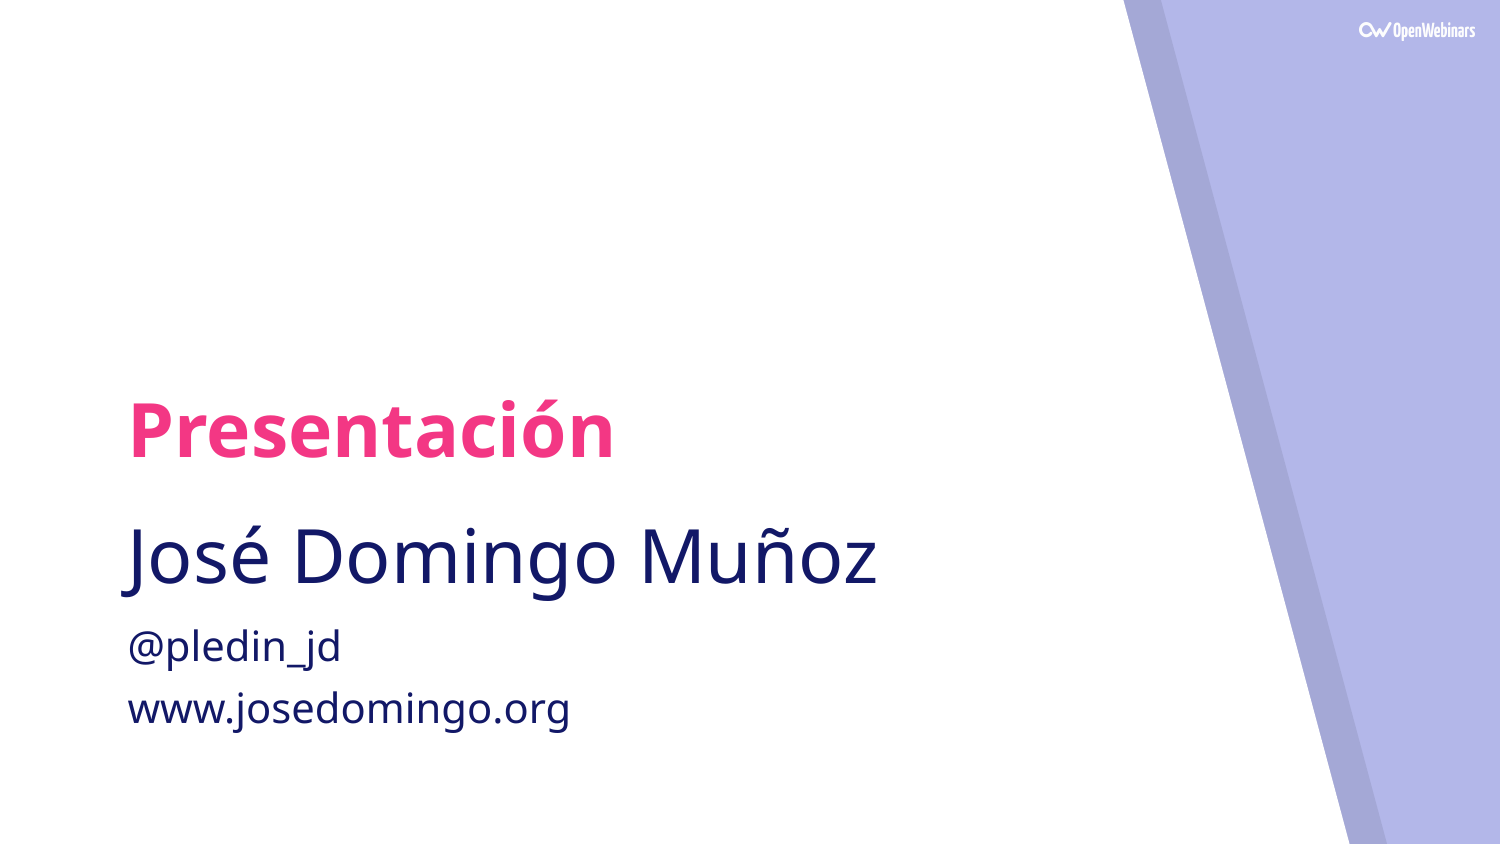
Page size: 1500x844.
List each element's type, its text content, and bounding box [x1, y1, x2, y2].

title Presentación [112, 297, 856, 488]
picture [1359, 22, 1475, 41]
subtitle José Domingo Muñoz [112, 493, 1217, 623]
list @pledin_jd www.josedomingo.org [112, 604, 1035, 770]
